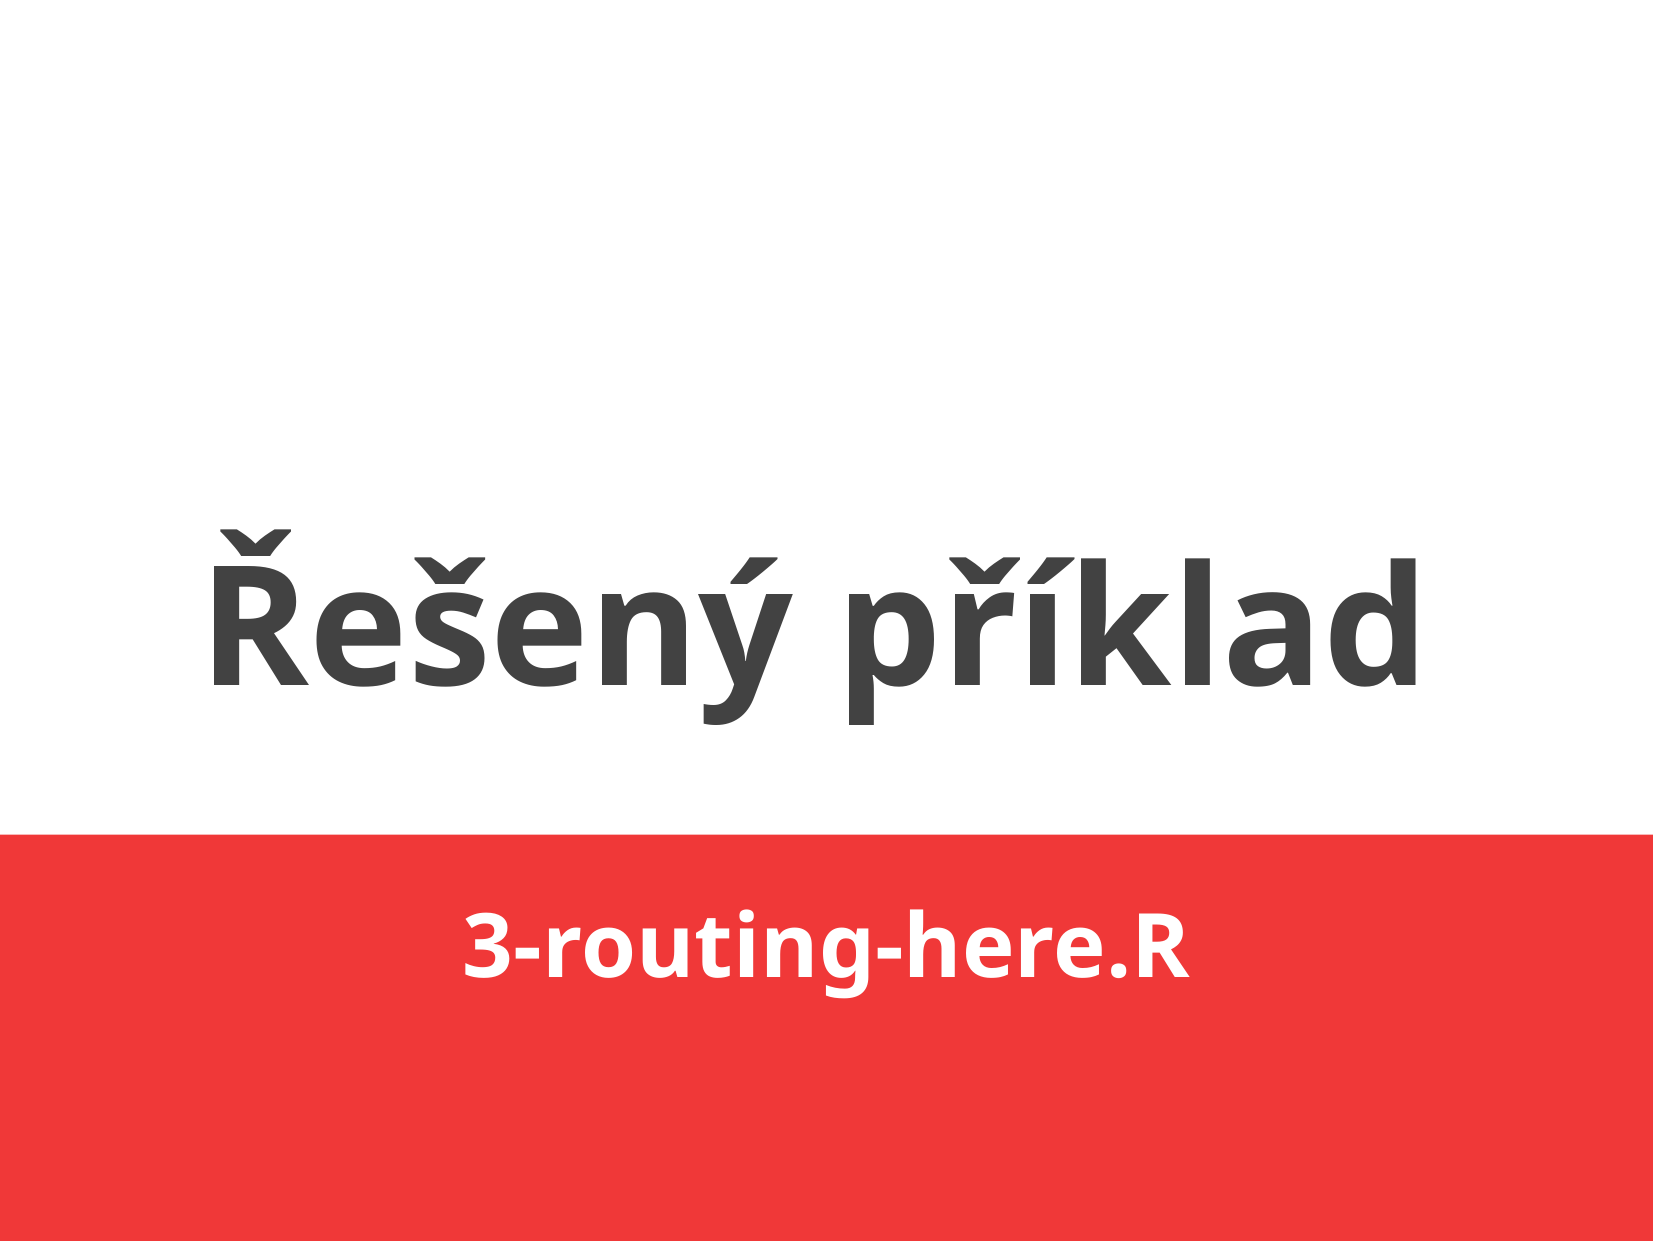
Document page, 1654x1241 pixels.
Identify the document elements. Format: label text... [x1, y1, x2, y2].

title Řešený příklad [70, 517, 1559, 725]
list 3-routing-here.R [82, 881, 1571, 1010]
